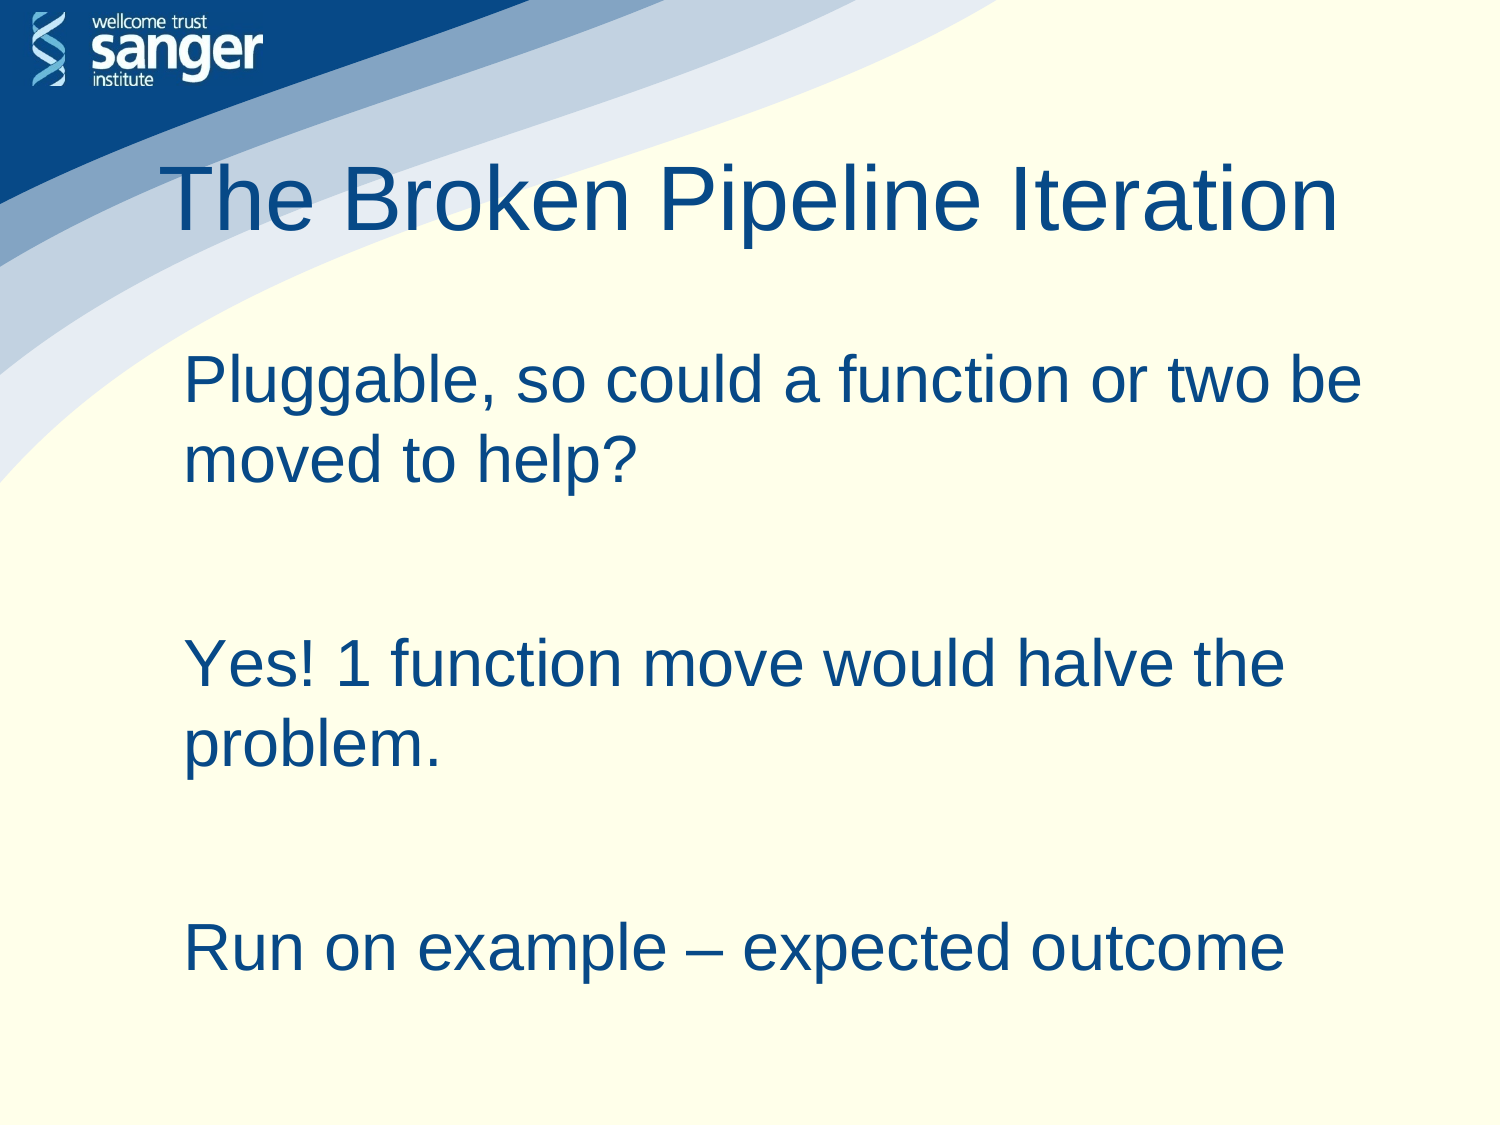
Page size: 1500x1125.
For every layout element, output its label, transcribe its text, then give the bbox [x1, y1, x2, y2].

list Pluggable, so could a function or two be moved to help? Yes! 1 function move would halve the problem. Run on example – expected outcome [112, 328, 1388, 1004]
title The Broken Pipeline Iteration [112, 75, 1388, 312]
picture [12, 12, 263, 86]
